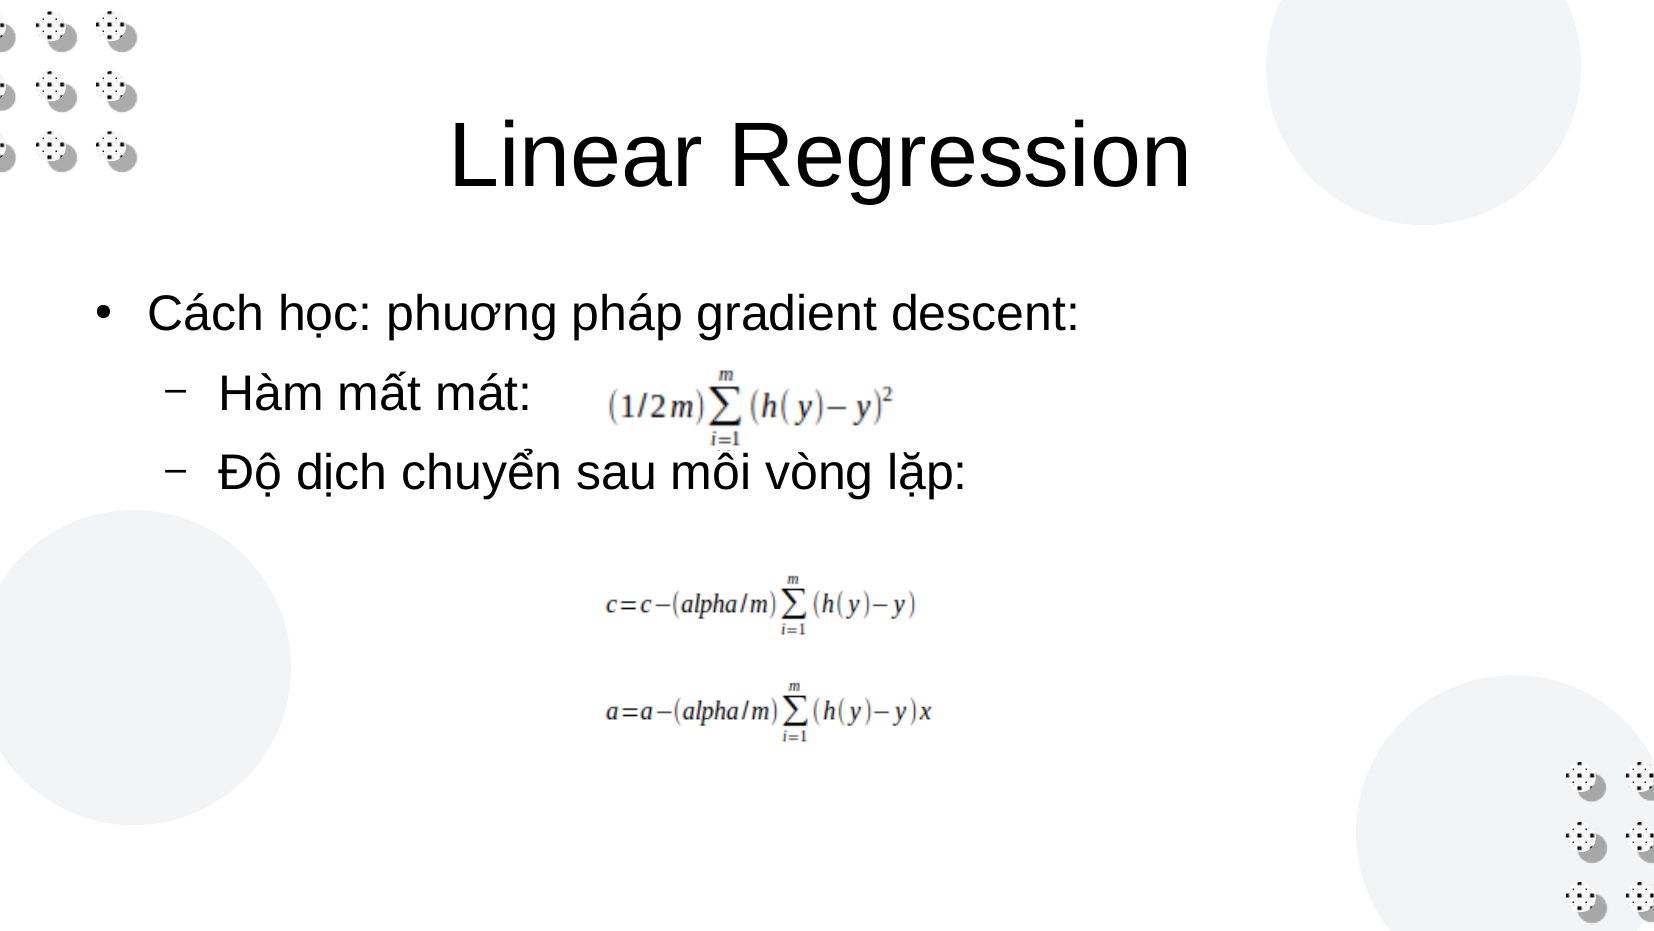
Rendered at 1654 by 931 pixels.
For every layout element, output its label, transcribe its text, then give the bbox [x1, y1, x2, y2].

picture [1565, 821, 1596, 853]
picture [1625, 881, 1654, 912]
picture [1625, 761, 1654, 792]
title Linear Regression [76, 76, 1565, 233]
picture [35, 11, 66, 42]
picture [1625, 821, 1654, 853]
picture [35, 71, 66, 102]
picture [600, 570, 922, 638]
picture [99, 71, 122, 76]
picture [0, 74, 6, 99]
picture [0, 14, 6, 39]
picture [1565, 882, 1596, 913]
picture [35, 131, 67, 162]
picture [600, 677, 939, 745]
picture [1565, 761, 1596, 793]
picture [95, 11, 126, 42]
list Cách học: phuơng pháp gradient descent: Hàm mất mát: Độ dịch chuyển sau mỗi vòng lặp: [76, 285, 1565, 826]
picture [0, 134, 7, 159]
picture [600, 363, 901, 451]
